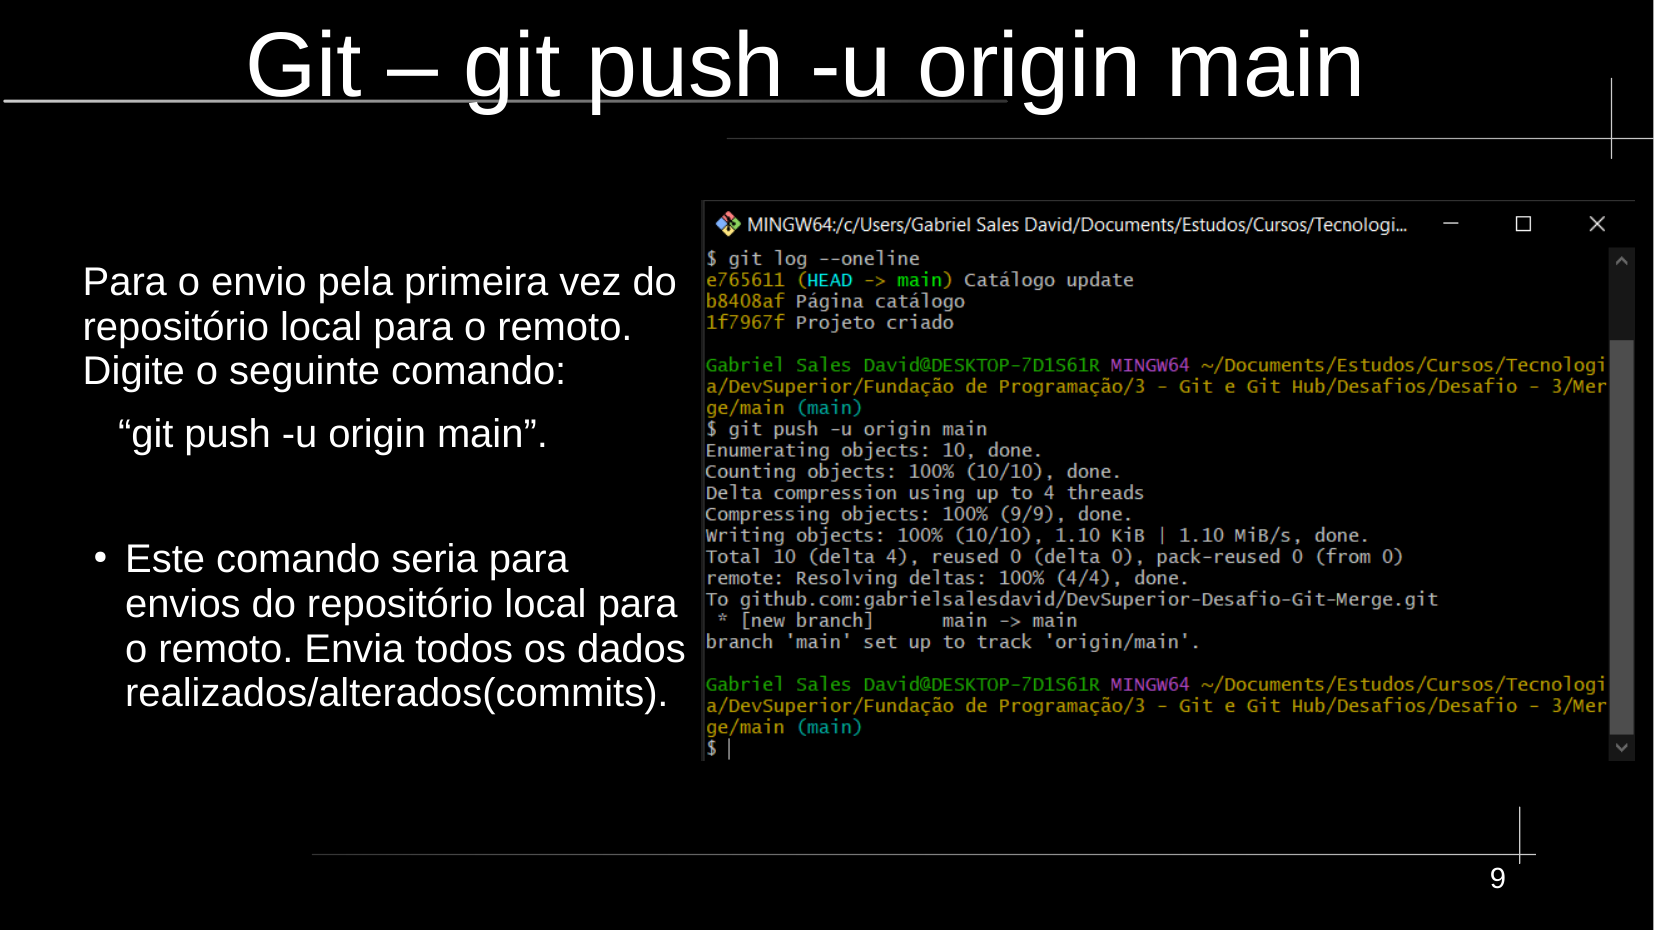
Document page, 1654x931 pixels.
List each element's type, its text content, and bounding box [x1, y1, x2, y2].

picture [701, 200, 1635, 761]
title Git – git push -u origin main [23, 11, 1589, 119]
list Para o envio pela primeira vez do repositório local para o remoto. Digite o seguinte comando: “git push -u origin main”. Este comando seria para envios do repositório local para o remoto. Envia todos os dados realizados/alterados(commits). [82, 217, 696, 758]
